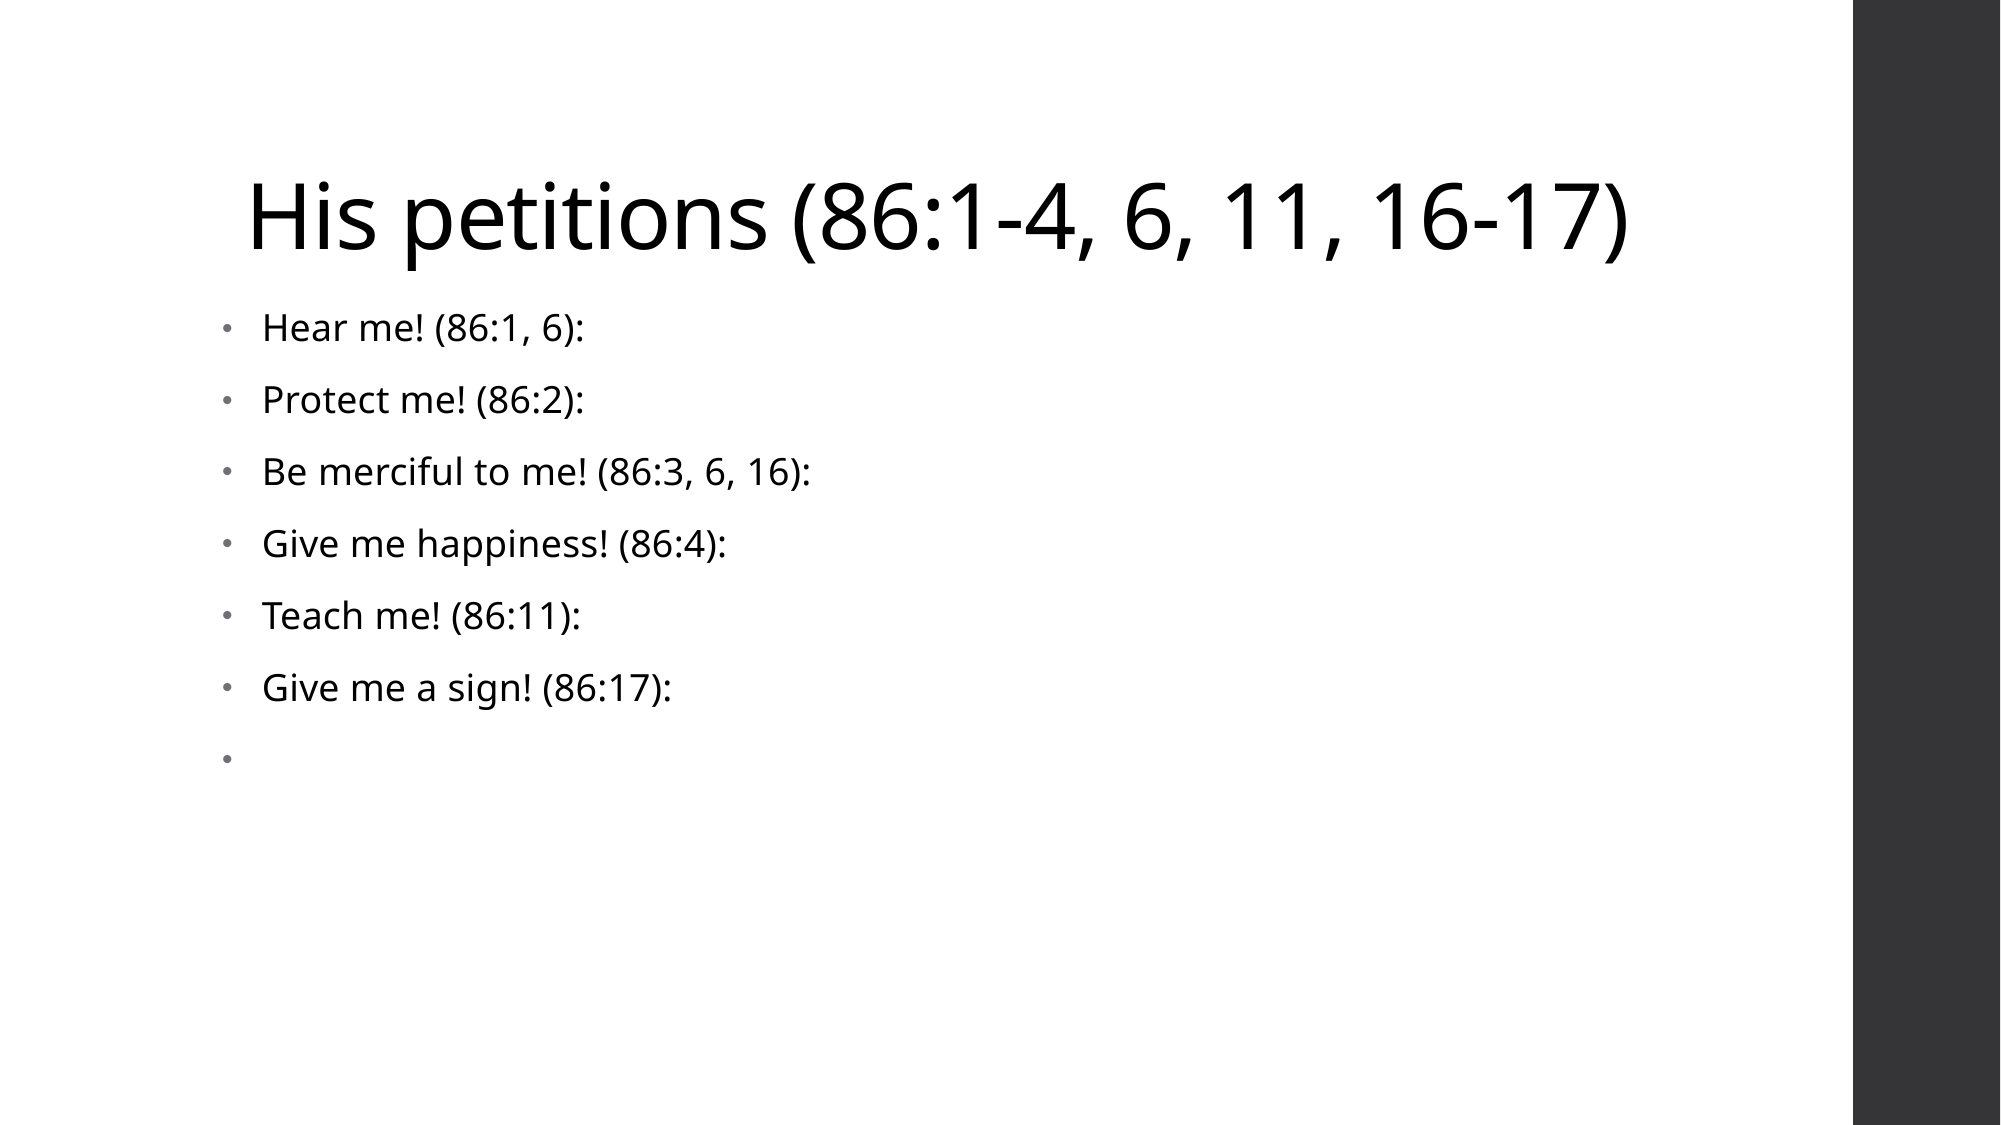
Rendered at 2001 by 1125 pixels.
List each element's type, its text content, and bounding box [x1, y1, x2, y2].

list Hear me! (86:1, 6): Protect me! (86:2): Be merciful to me! (86:3, 6, 16): Give me happiness! (86:4): Teach me! (86:11): Give me a sign! (86:17): [206, 299, 1617, 1014]
title His petitions (86:1-4, 6, 11, 16-17) [206, 60, 1797, 278]
